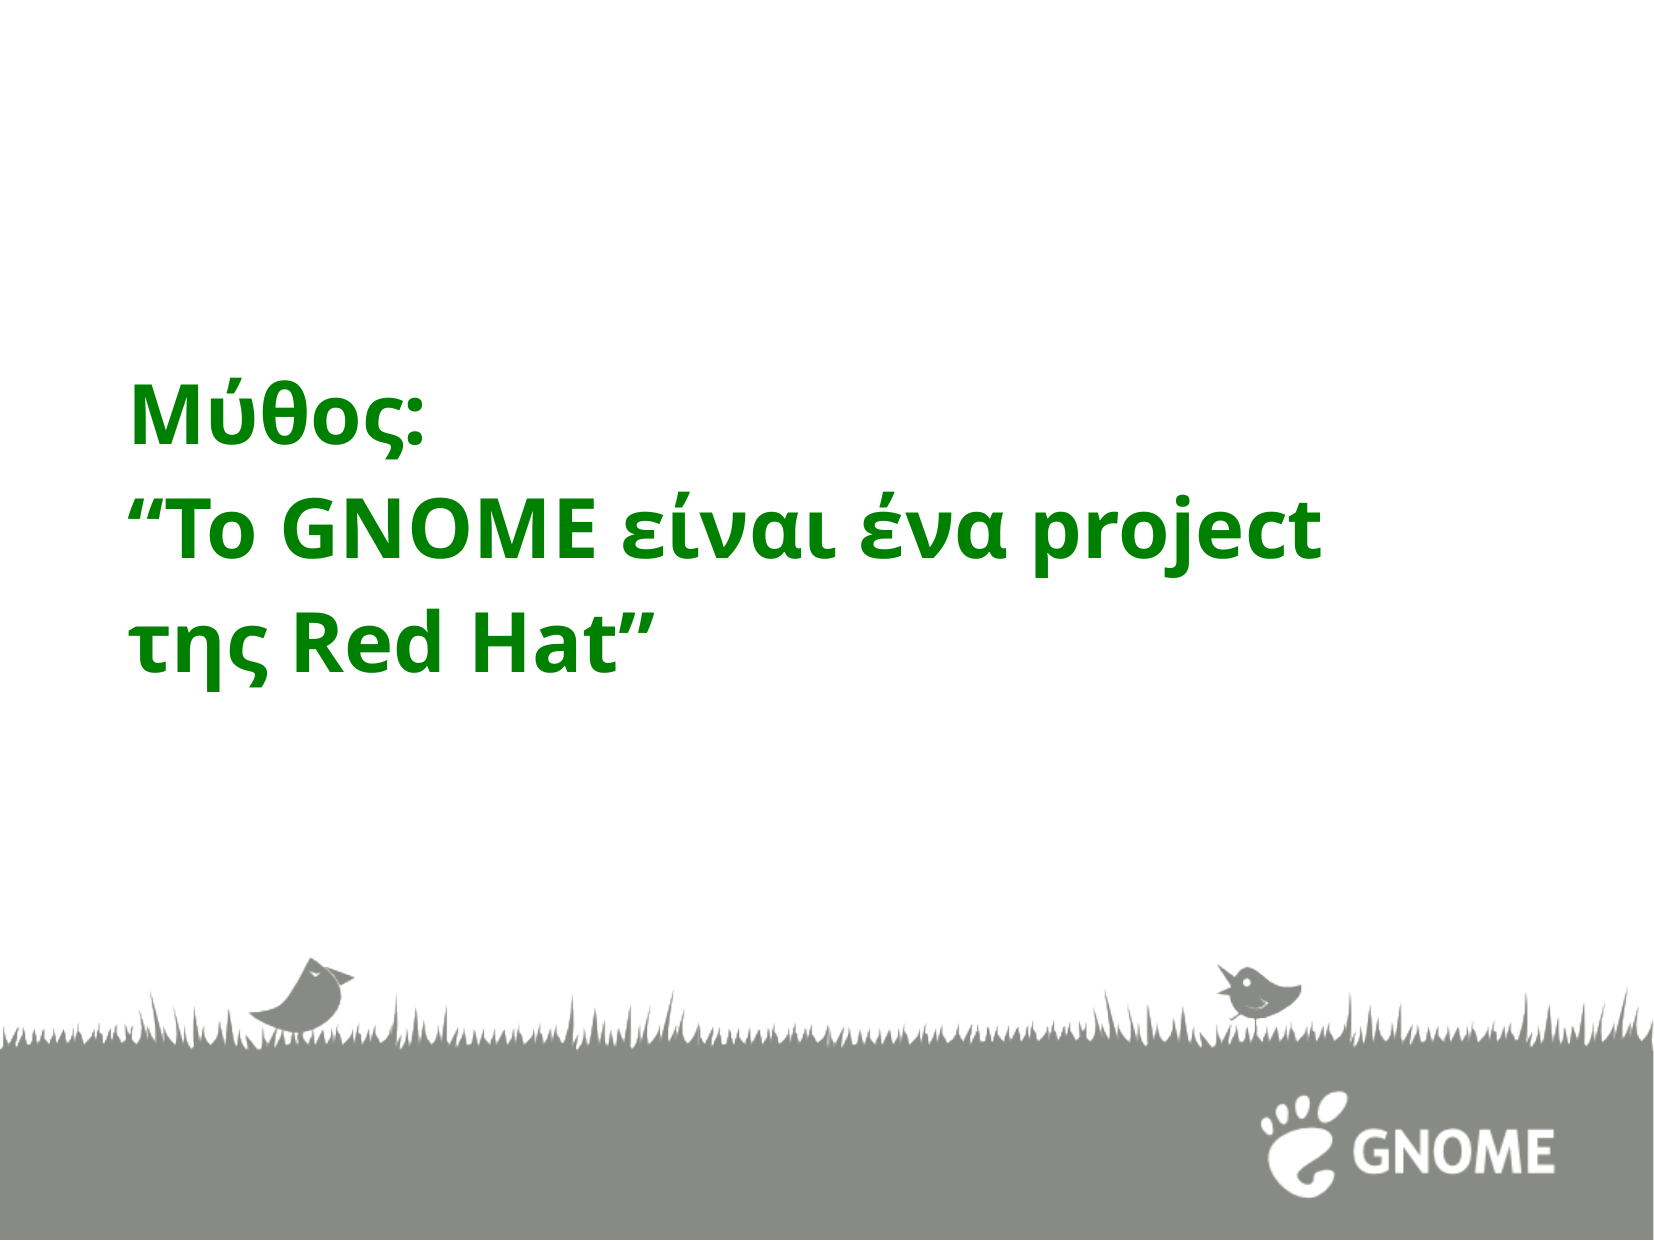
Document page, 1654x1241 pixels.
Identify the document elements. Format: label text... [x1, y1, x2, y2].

text_box Μύθος: “Το GNOME είναι ένα project της Red Hat” [112, 348, 1501, 699]
picture [0, 0, 1654, 1241]
